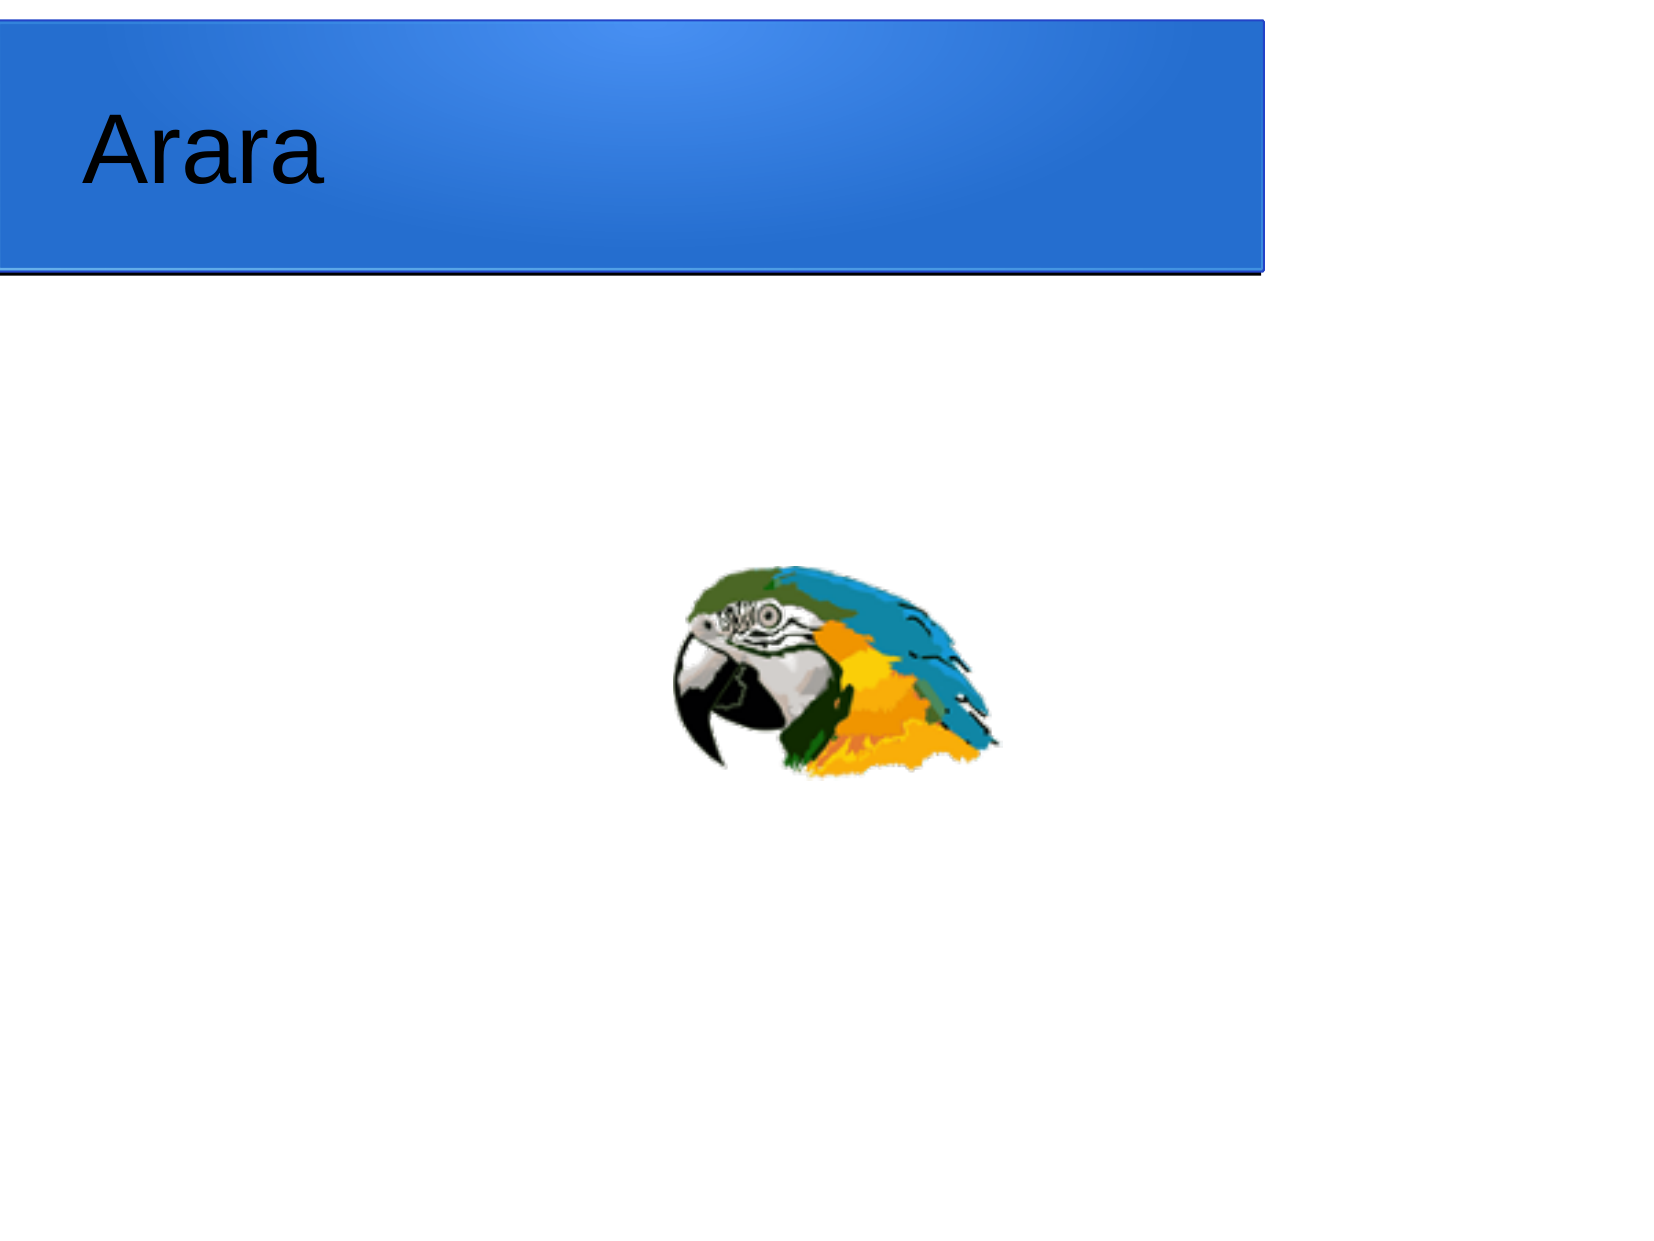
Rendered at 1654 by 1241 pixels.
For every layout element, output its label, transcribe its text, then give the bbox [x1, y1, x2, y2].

picture [673, 566, 1003, 781]
title Arara [82, 47, 1235, 252]
